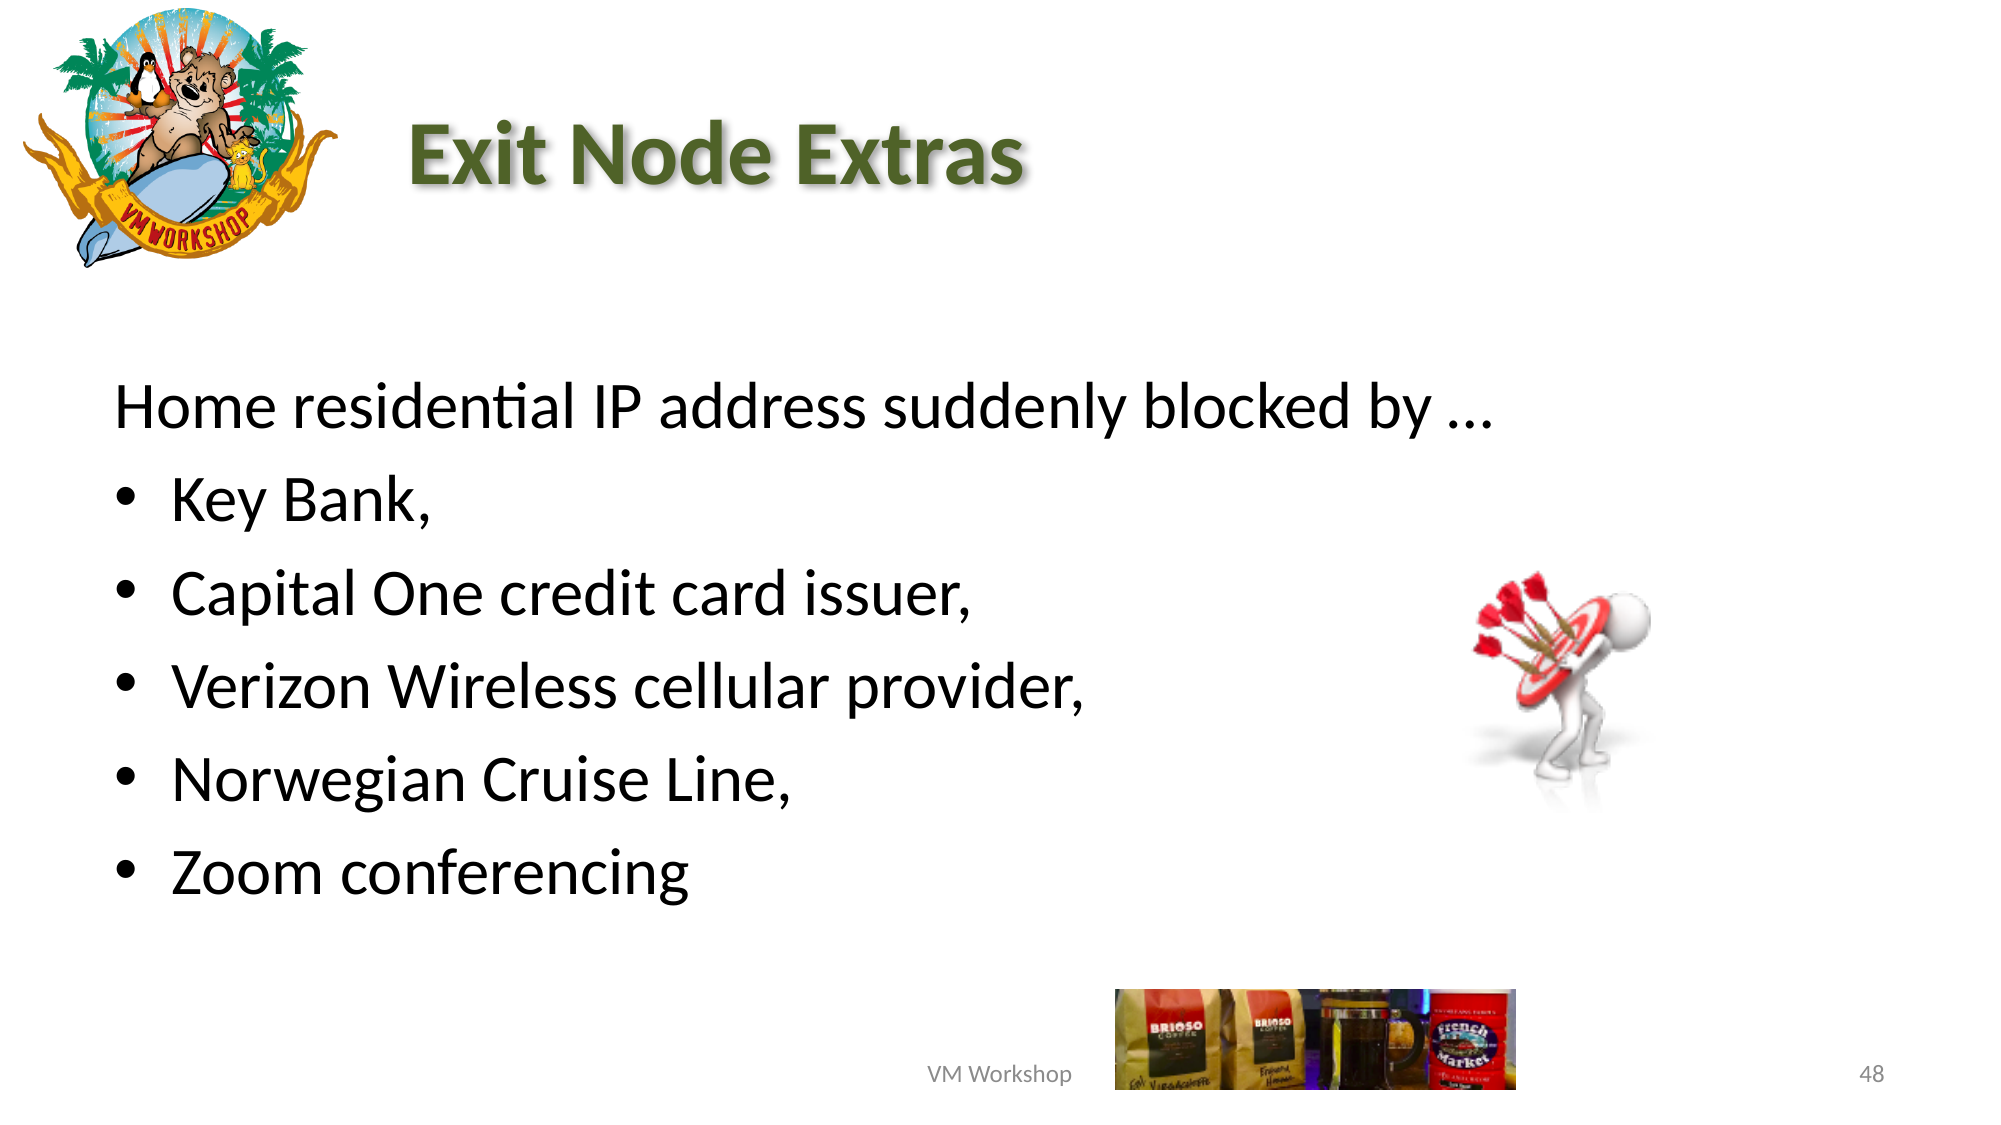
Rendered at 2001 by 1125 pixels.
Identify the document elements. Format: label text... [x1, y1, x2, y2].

picture [1115, 1004, 1516, 1090]
picture [1462, 562, 1666, 813]
picture [23, 8, 338, 269]
list Home residential IP address suddenly blocked by … Key Bank, Capital One credit card issuer, Verizon Wireless cellular provider, Norwegian Cruise Line, Zoom conferencing [99, 260, 1900, 1004]
title Exit Node Extras [392, 53, 1922, 242]
